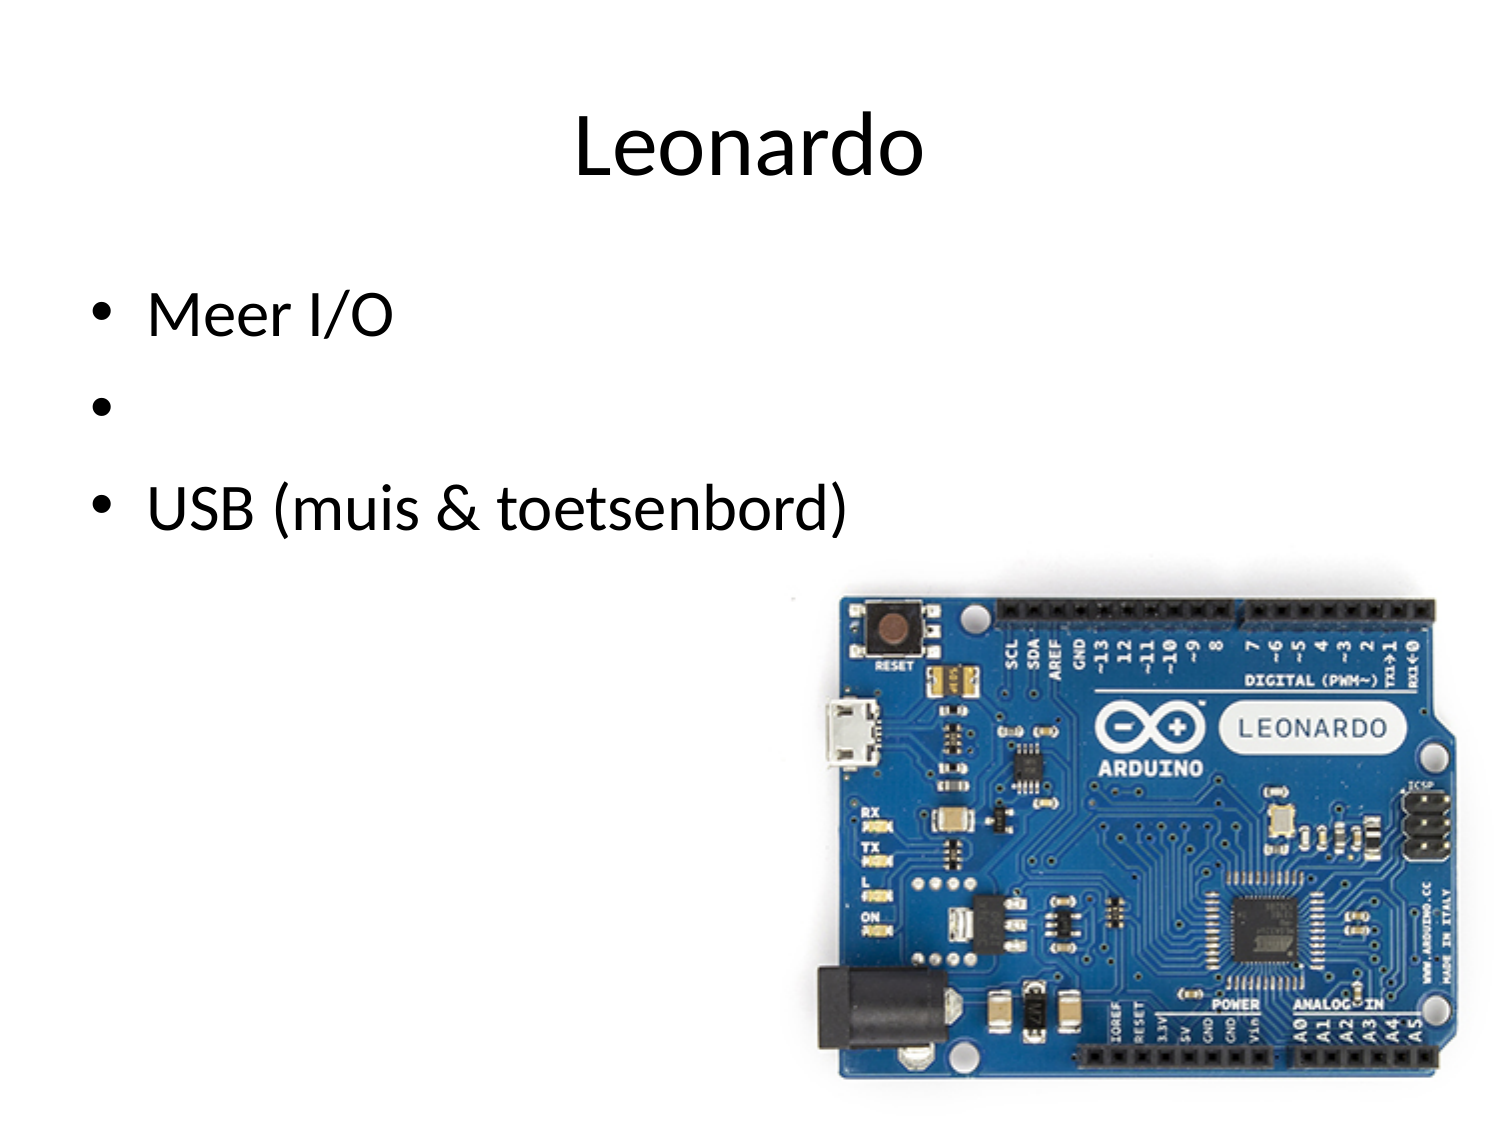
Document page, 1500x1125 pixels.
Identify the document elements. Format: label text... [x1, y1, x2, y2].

list Meer I/O USB (muis & toetsenbord) [75, 262, 1426, 1005]
title Leonardo [75, 45, 1426, 233]
picture [690, 538, 1500, 1125]
